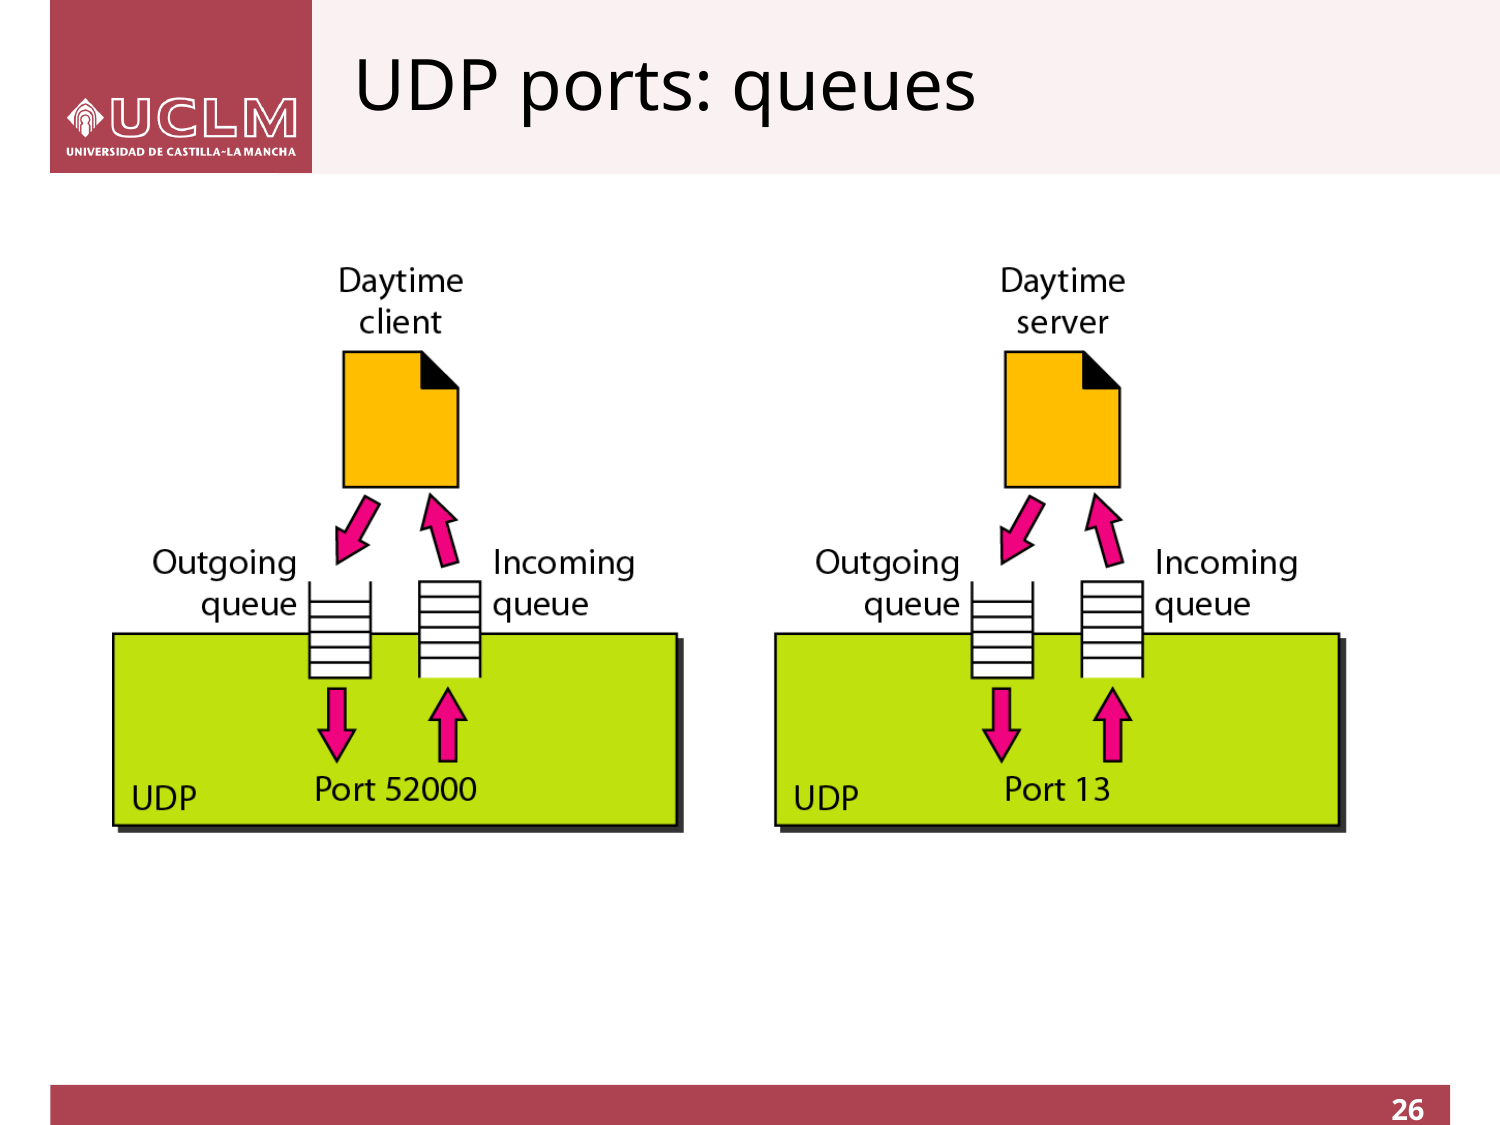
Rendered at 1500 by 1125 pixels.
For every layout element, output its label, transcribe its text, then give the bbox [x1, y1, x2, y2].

picture [112, 262, 1347, 833]
picture [50, 0, 312, 173]
title UDP ports: queues [353, 6, 1425, 168]
